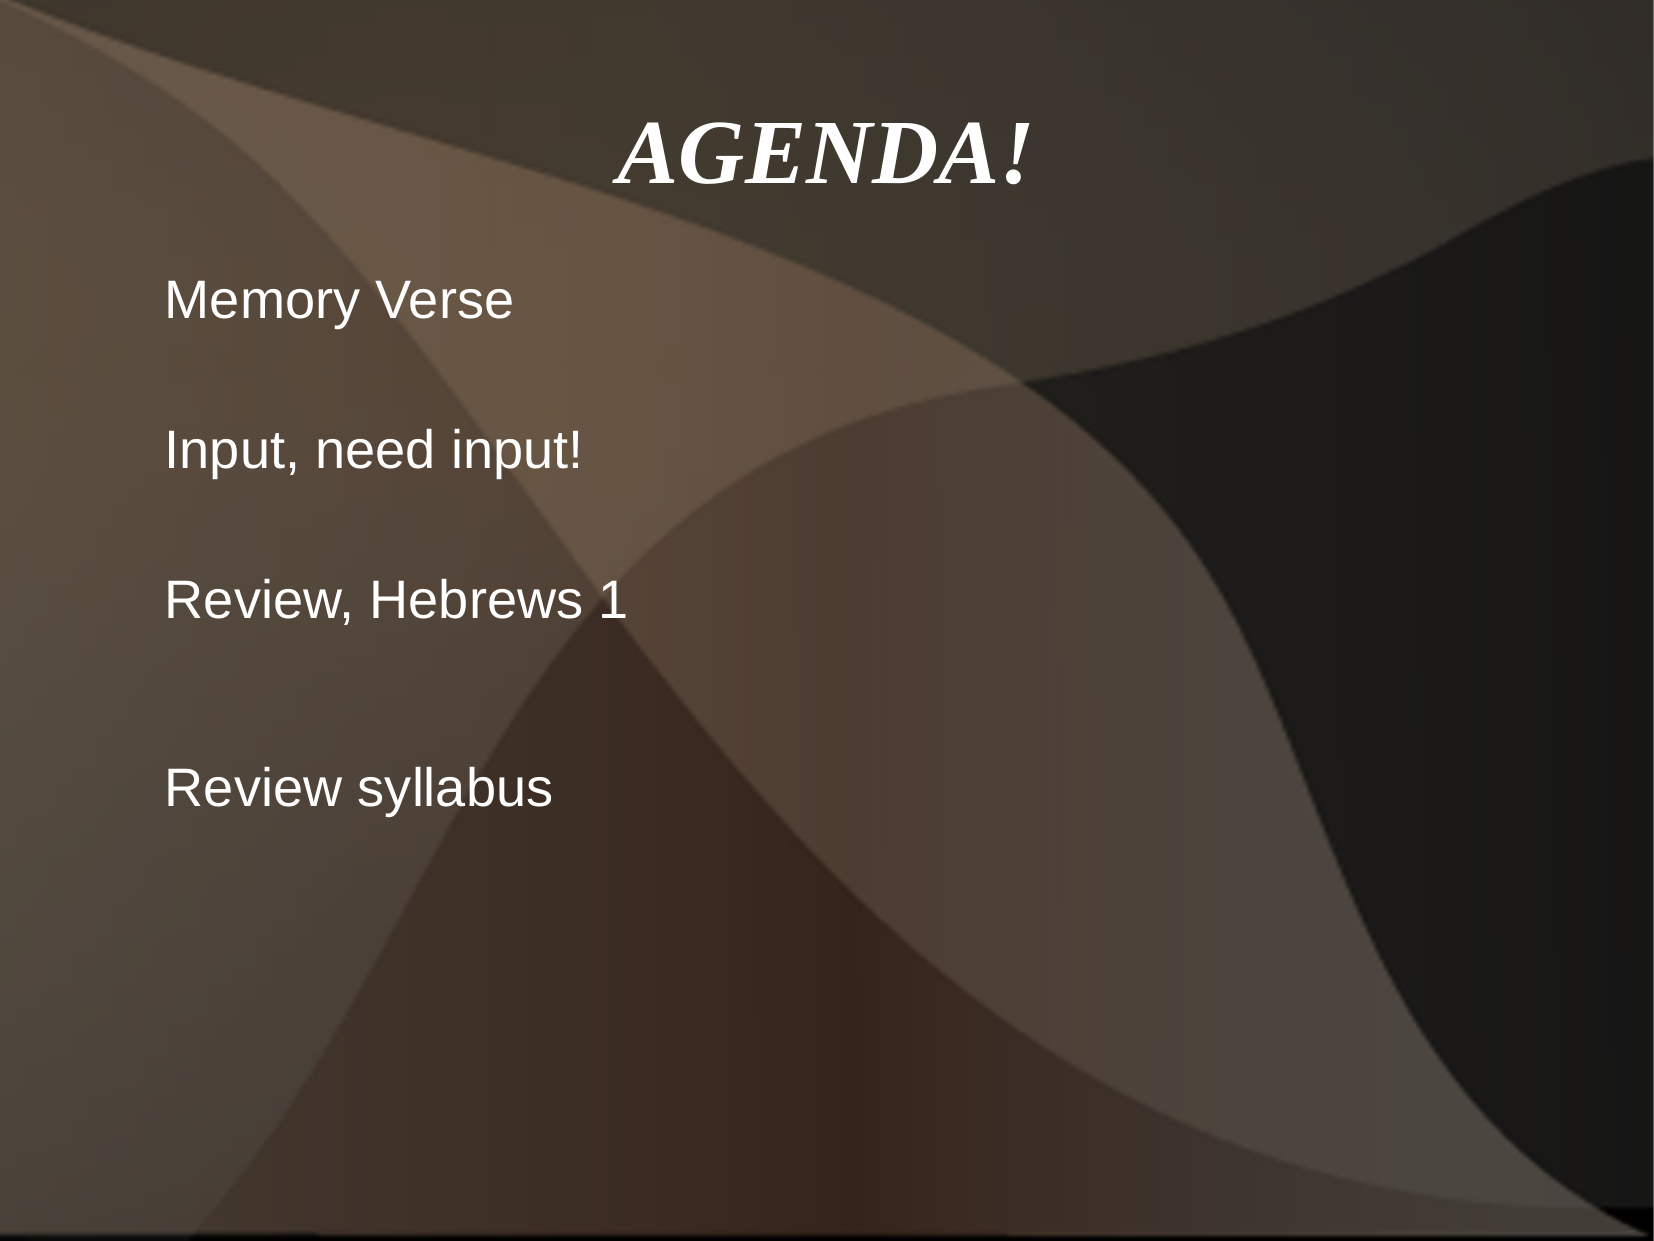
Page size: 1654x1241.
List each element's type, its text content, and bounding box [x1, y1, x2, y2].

text_box Input, need input! [150, 412, 600, 488]
text_box Review syllabus [150, 750, 570, 826]
text_box Review, Hebrews 1 [150, 562, 645, 638]
text_box Memory Verse [150, 262, 530, 338]
picture [0, 0, 1654, 1241]
title AGENDA! [82, 49, 1571, 257]
